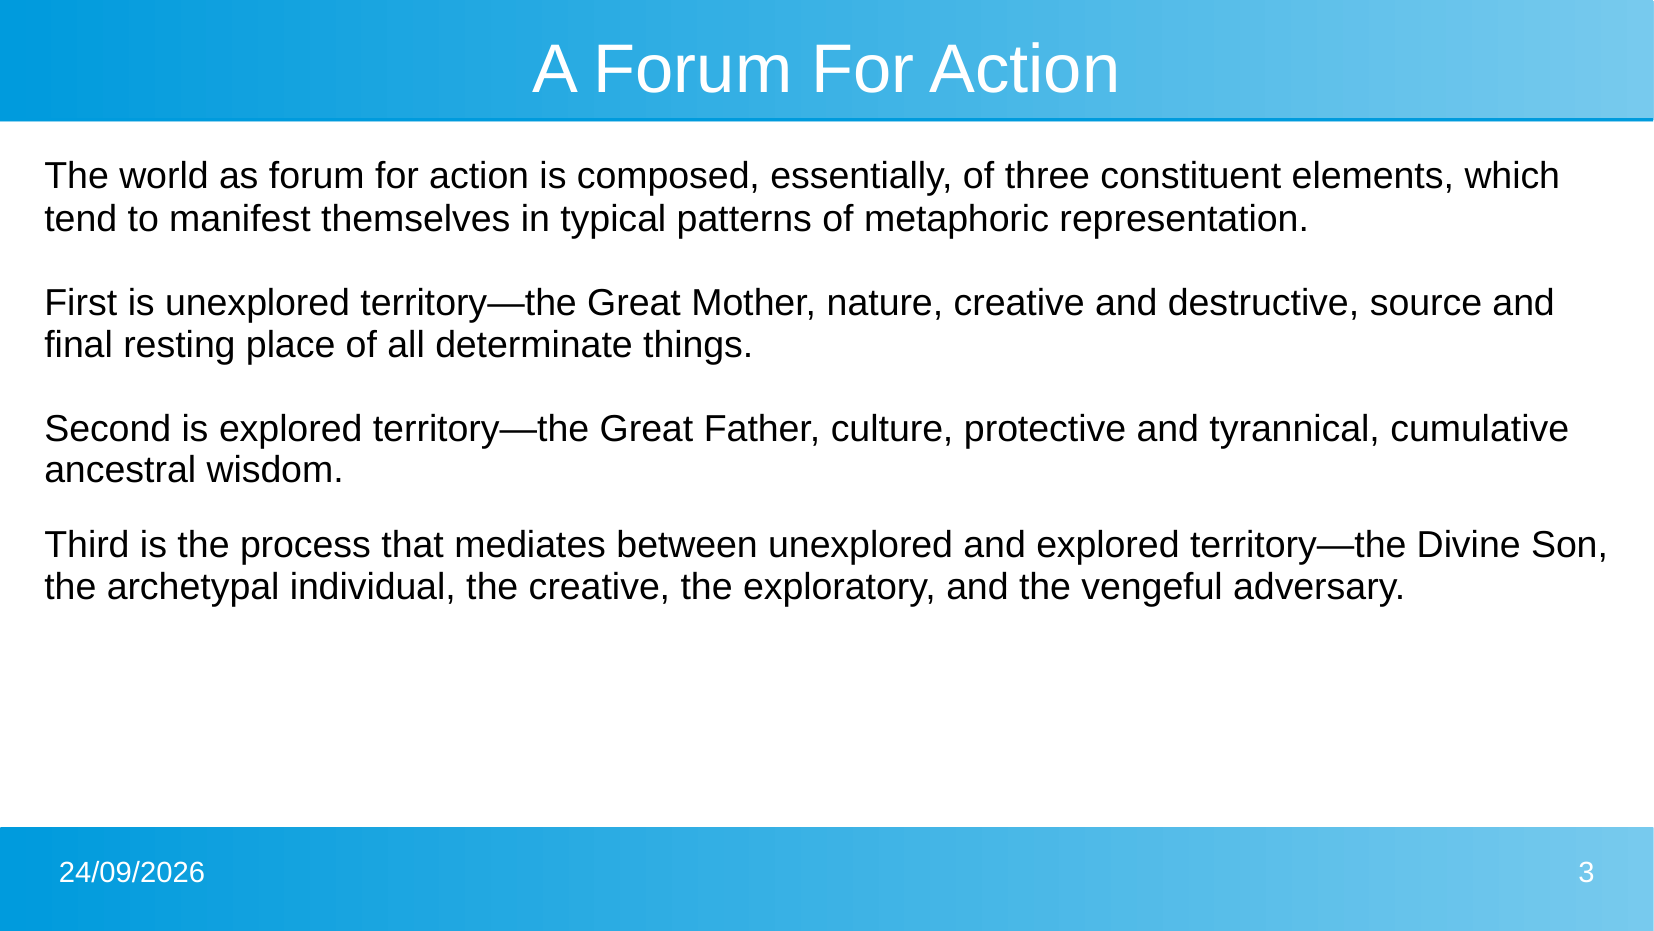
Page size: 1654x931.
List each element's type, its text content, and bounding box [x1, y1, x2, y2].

text_box The world as forum for action is composed, essentially, of three constituent elements, which tend to manifest themselves in typical patterns of metaphoric representation. First is unexplored territory—the Great Mother, nature, creative and destructive, source and final resting place of all determinate things. Second is explored territory—the Great Father, culture, protective and tyrannical, cumulative ancestral wisdom. Third is the process that mediates between unexplored and explored territory—the Divine Son, the archetypal individual, the creative, the exploratory, and the vengeful adversary. [29, 147, 1625, 723]
title A Forum For Action [59, 29, 1595, 108]
